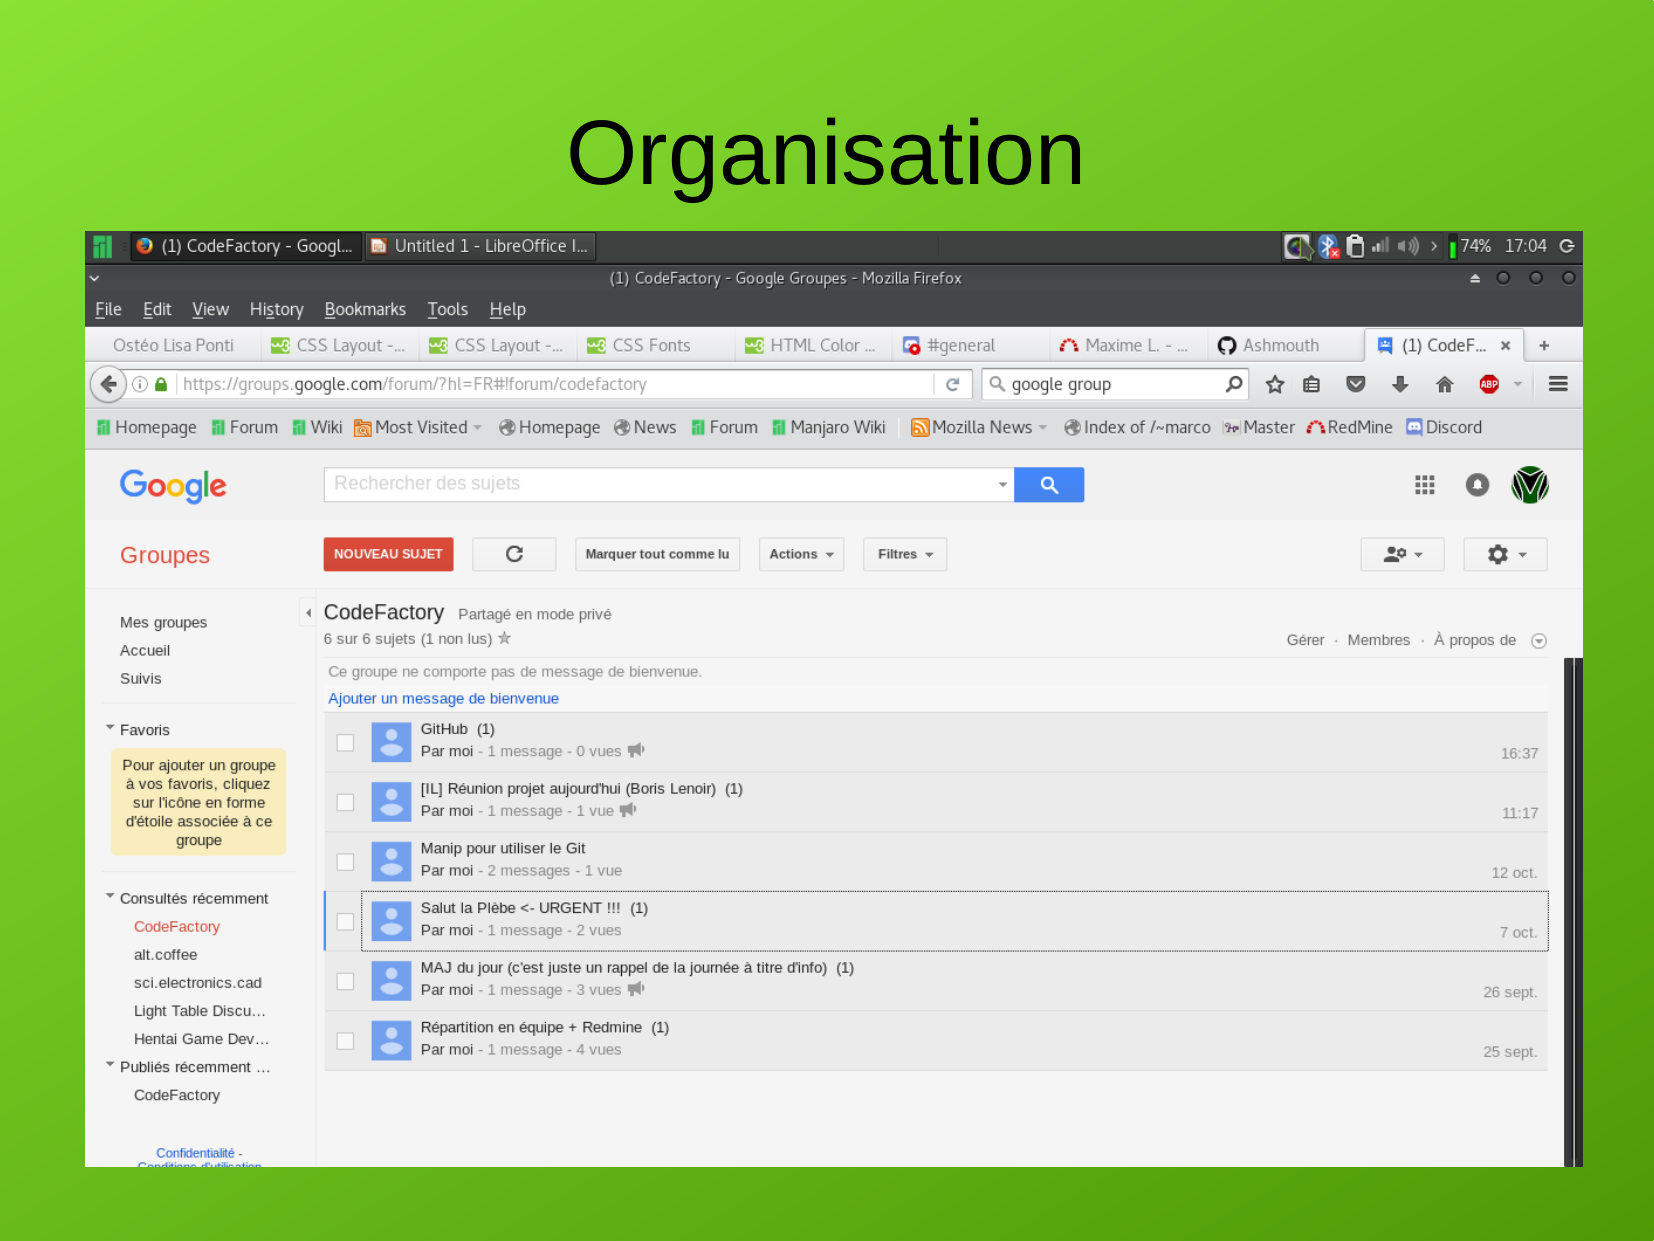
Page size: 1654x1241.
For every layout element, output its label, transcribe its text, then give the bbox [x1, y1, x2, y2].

picture [85, 231, 1583, 1167]
title Organisation [82, 49, 1571, 257]
